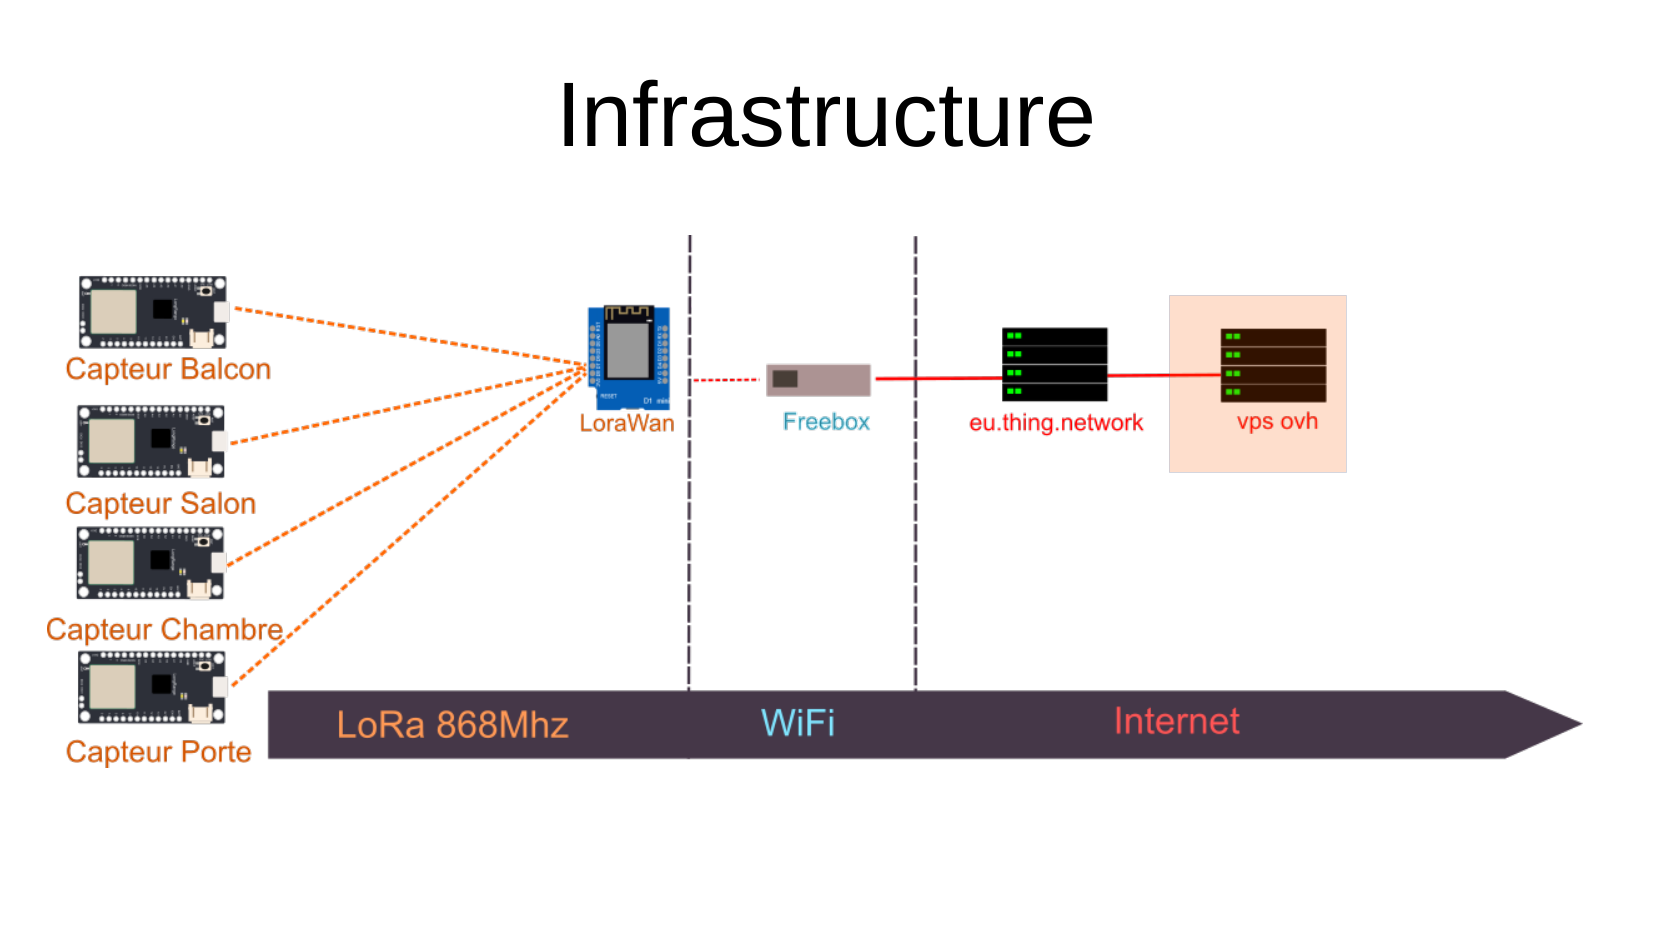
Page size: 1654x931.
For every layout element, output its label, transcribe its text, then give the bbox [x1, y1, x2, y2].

picture [47, 235, 1583, 768]
text_box [1169, 295, 1347, 473]
title Infrastructure [82, 37, 1571, 193]
